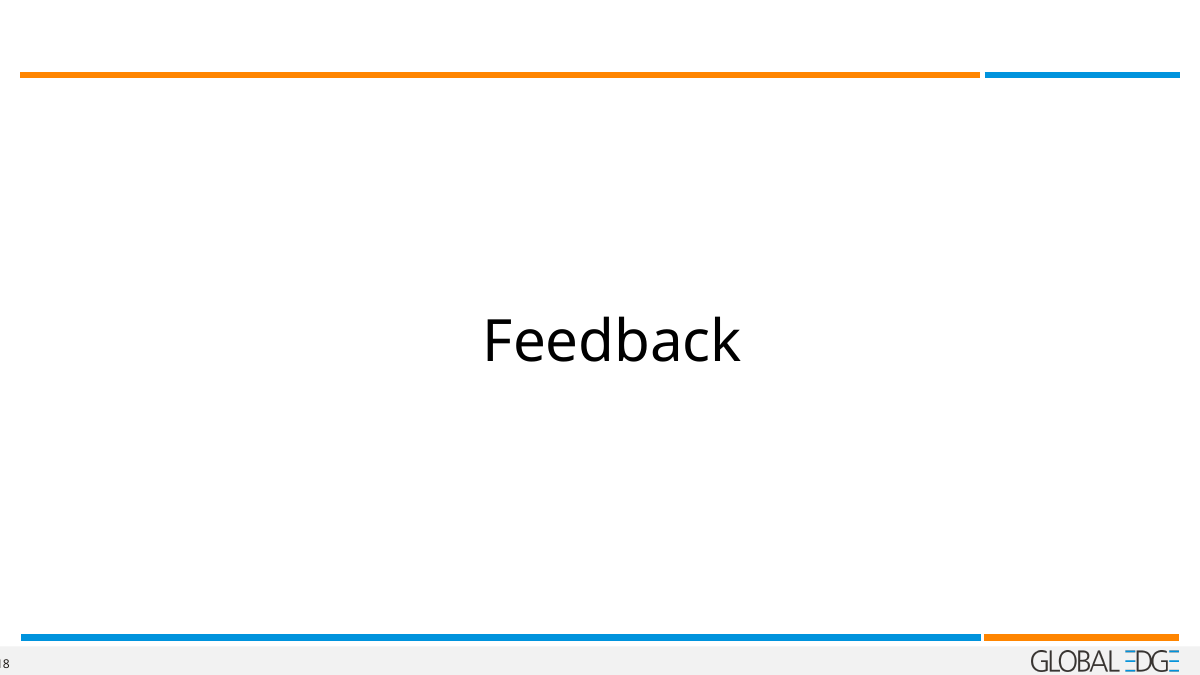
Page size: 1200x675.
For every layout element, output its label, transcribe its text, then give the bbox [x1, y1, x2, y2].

subtitle Feedback [82, 217, 1158, 461]
picture [1031, 650, 1179, 672]
